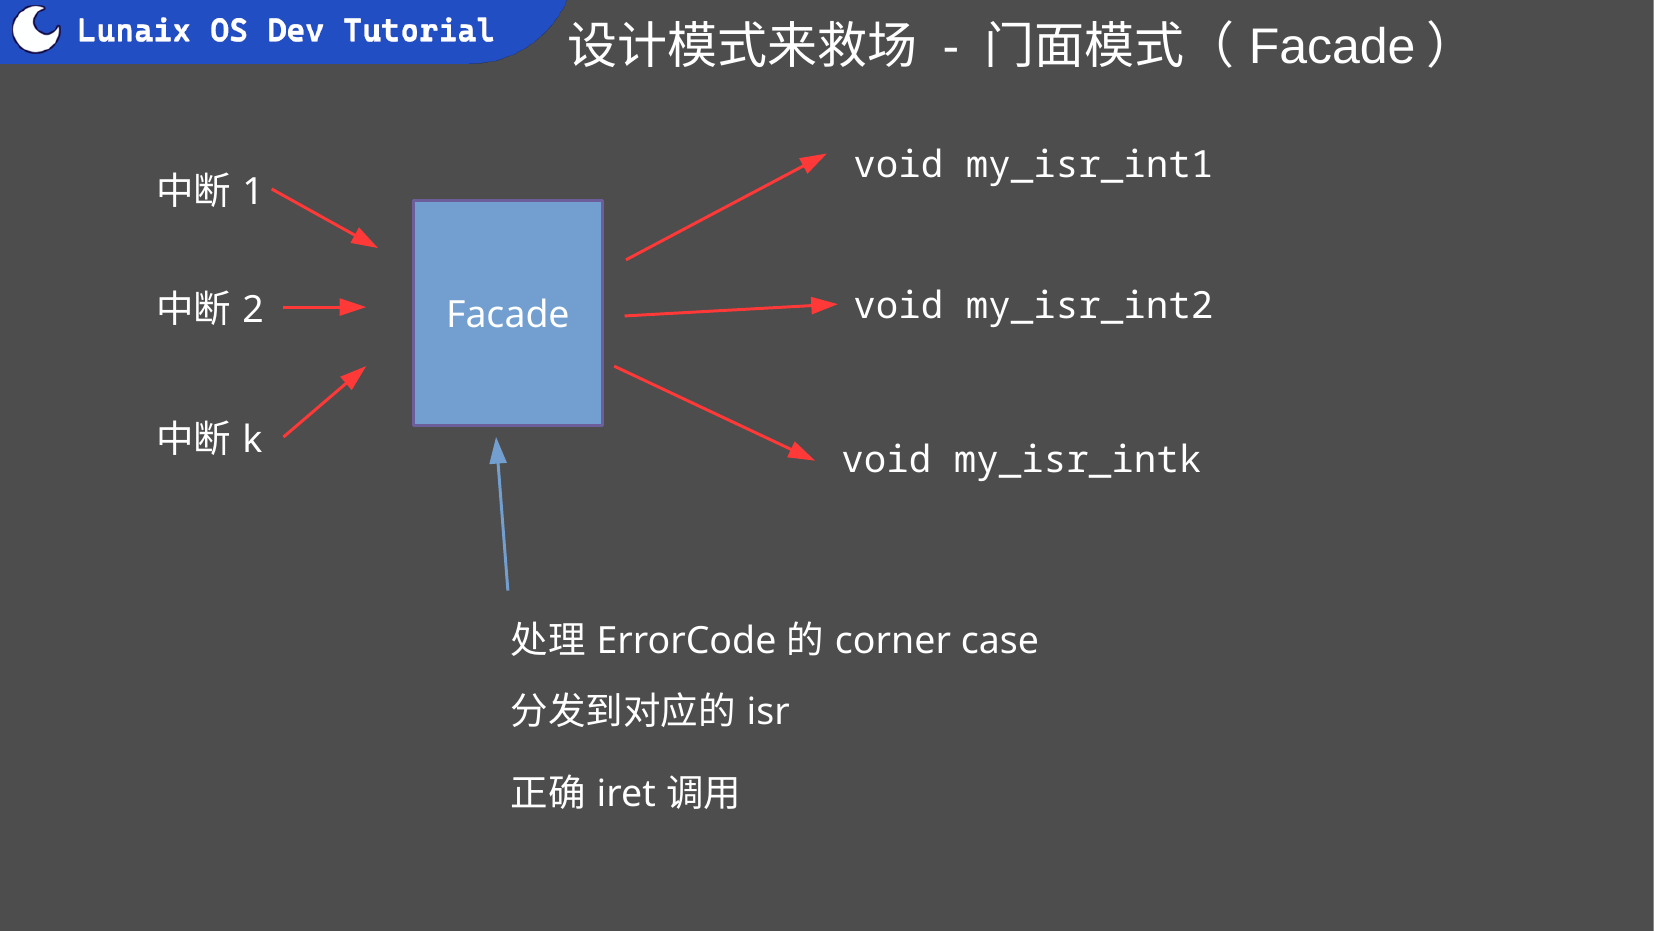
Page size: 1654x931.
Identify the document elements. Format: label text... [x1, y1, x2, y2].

text_box void my_isr_intk [826, 425, 1229, 485]
text_box Facade [413, 200, 603, 426]
text_box 处理ErrorCode的corner case [496, 602, 1099, 673]
picture [0, 0, 1654, 931]
text_box 正确iret调用 [496, 755, 1099, 827]
text_box 分发到对应的isr [496, 673, 1099, 745]
text_box void my_isr_int1 [838, 129, 1241, 189]
text_box void my_isr_int2 [838, 271, 1241, 331]
text_box 中断k [141, 401, 308, 473]
text_box 中断1 [141, 153, 308, 225]
text_box 中断2 [141, 271, 308, 343]
title 设计模式来救场 - 门面模式（Facade） [566, 0, 1654, 83]
